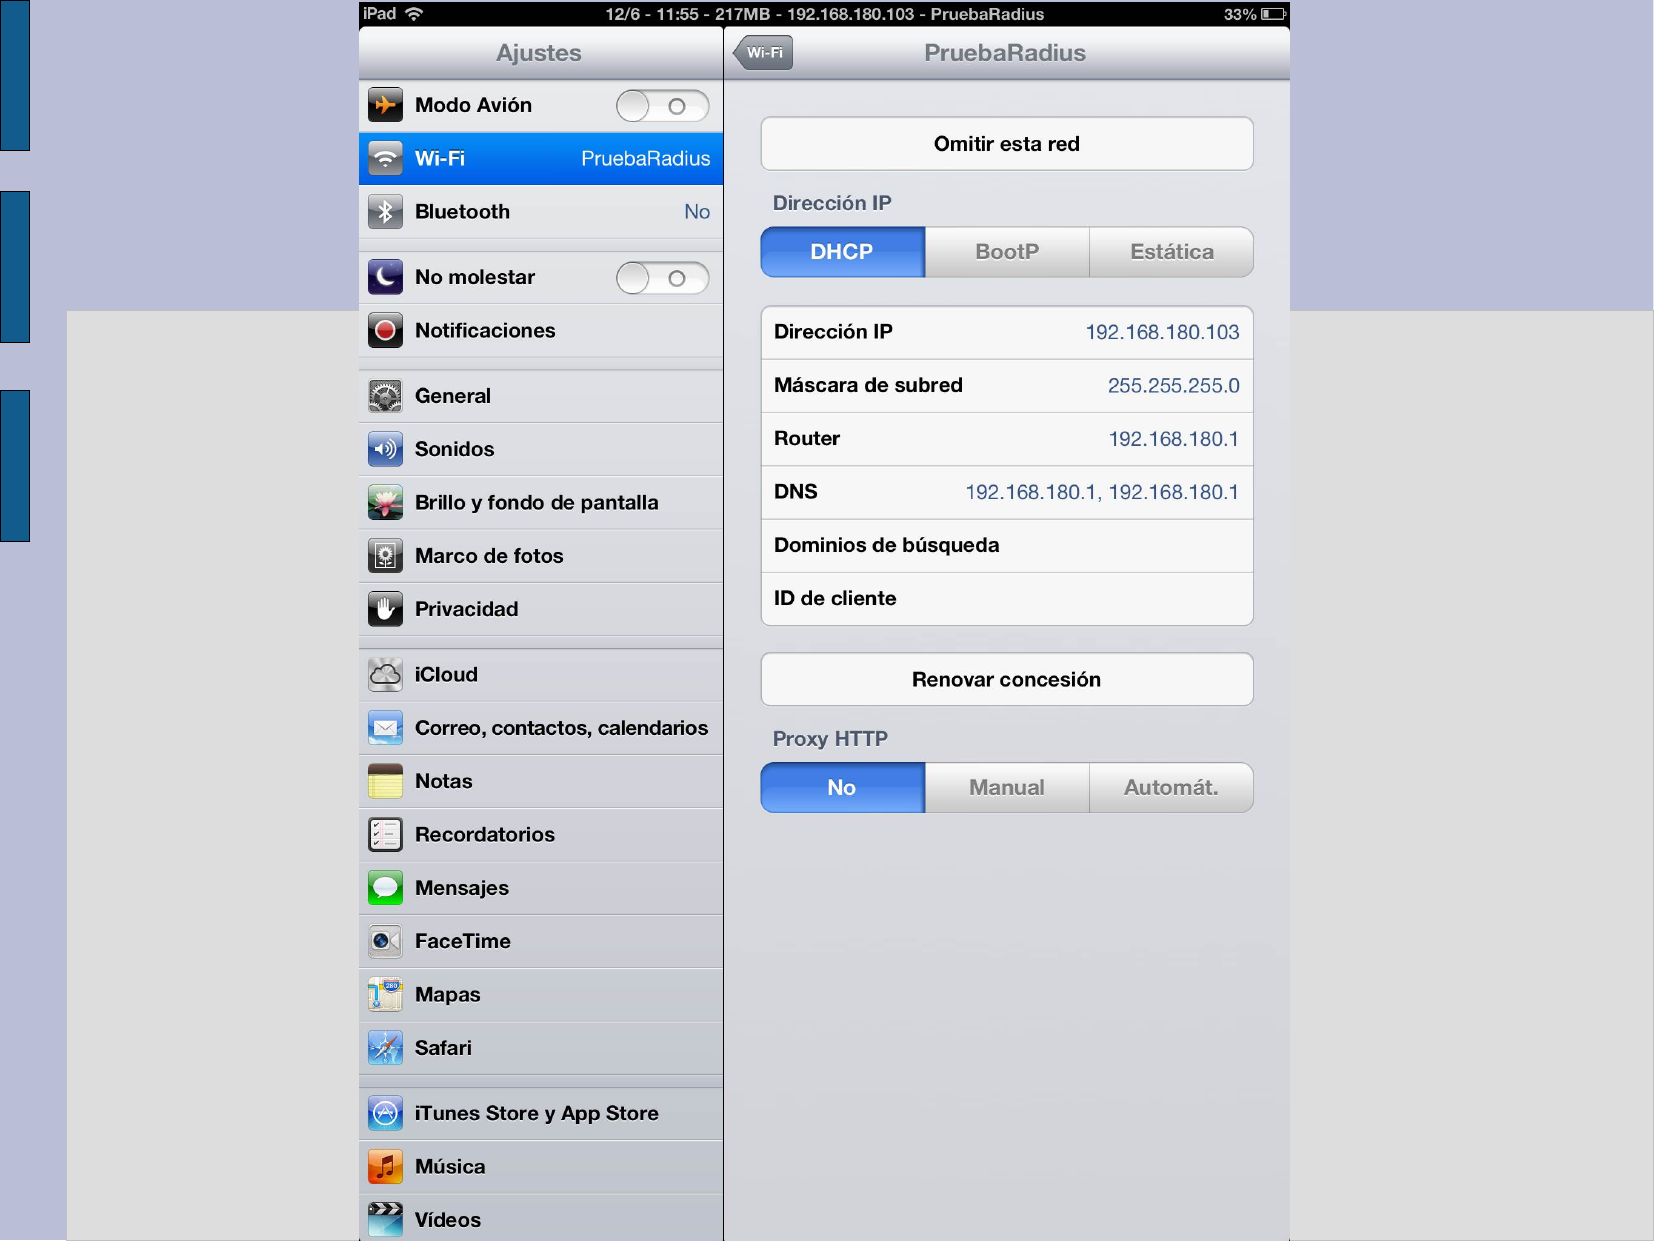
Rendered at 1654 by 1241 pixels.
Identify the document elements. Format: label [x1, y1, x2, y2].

picture [359, 2, 1290, 1241]
